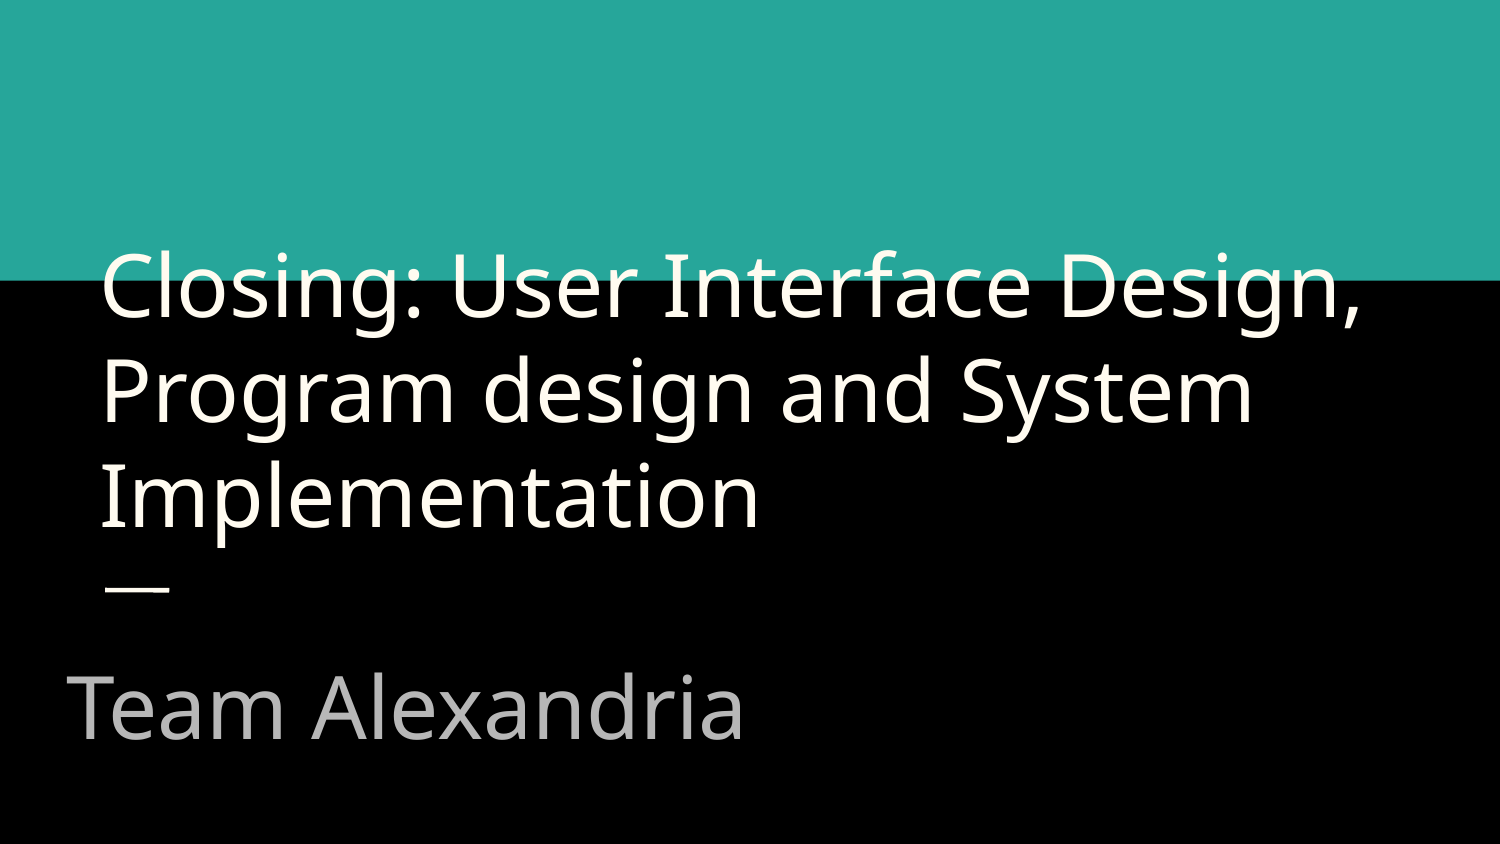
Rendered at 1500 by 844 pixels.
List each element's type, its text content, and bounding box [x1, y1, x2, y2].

subtitle Team Alexandria [50, 636, 1400, 768]
title Closing: User Interface Design, Program design and System Implementation [84, 310, 1416, 561]
